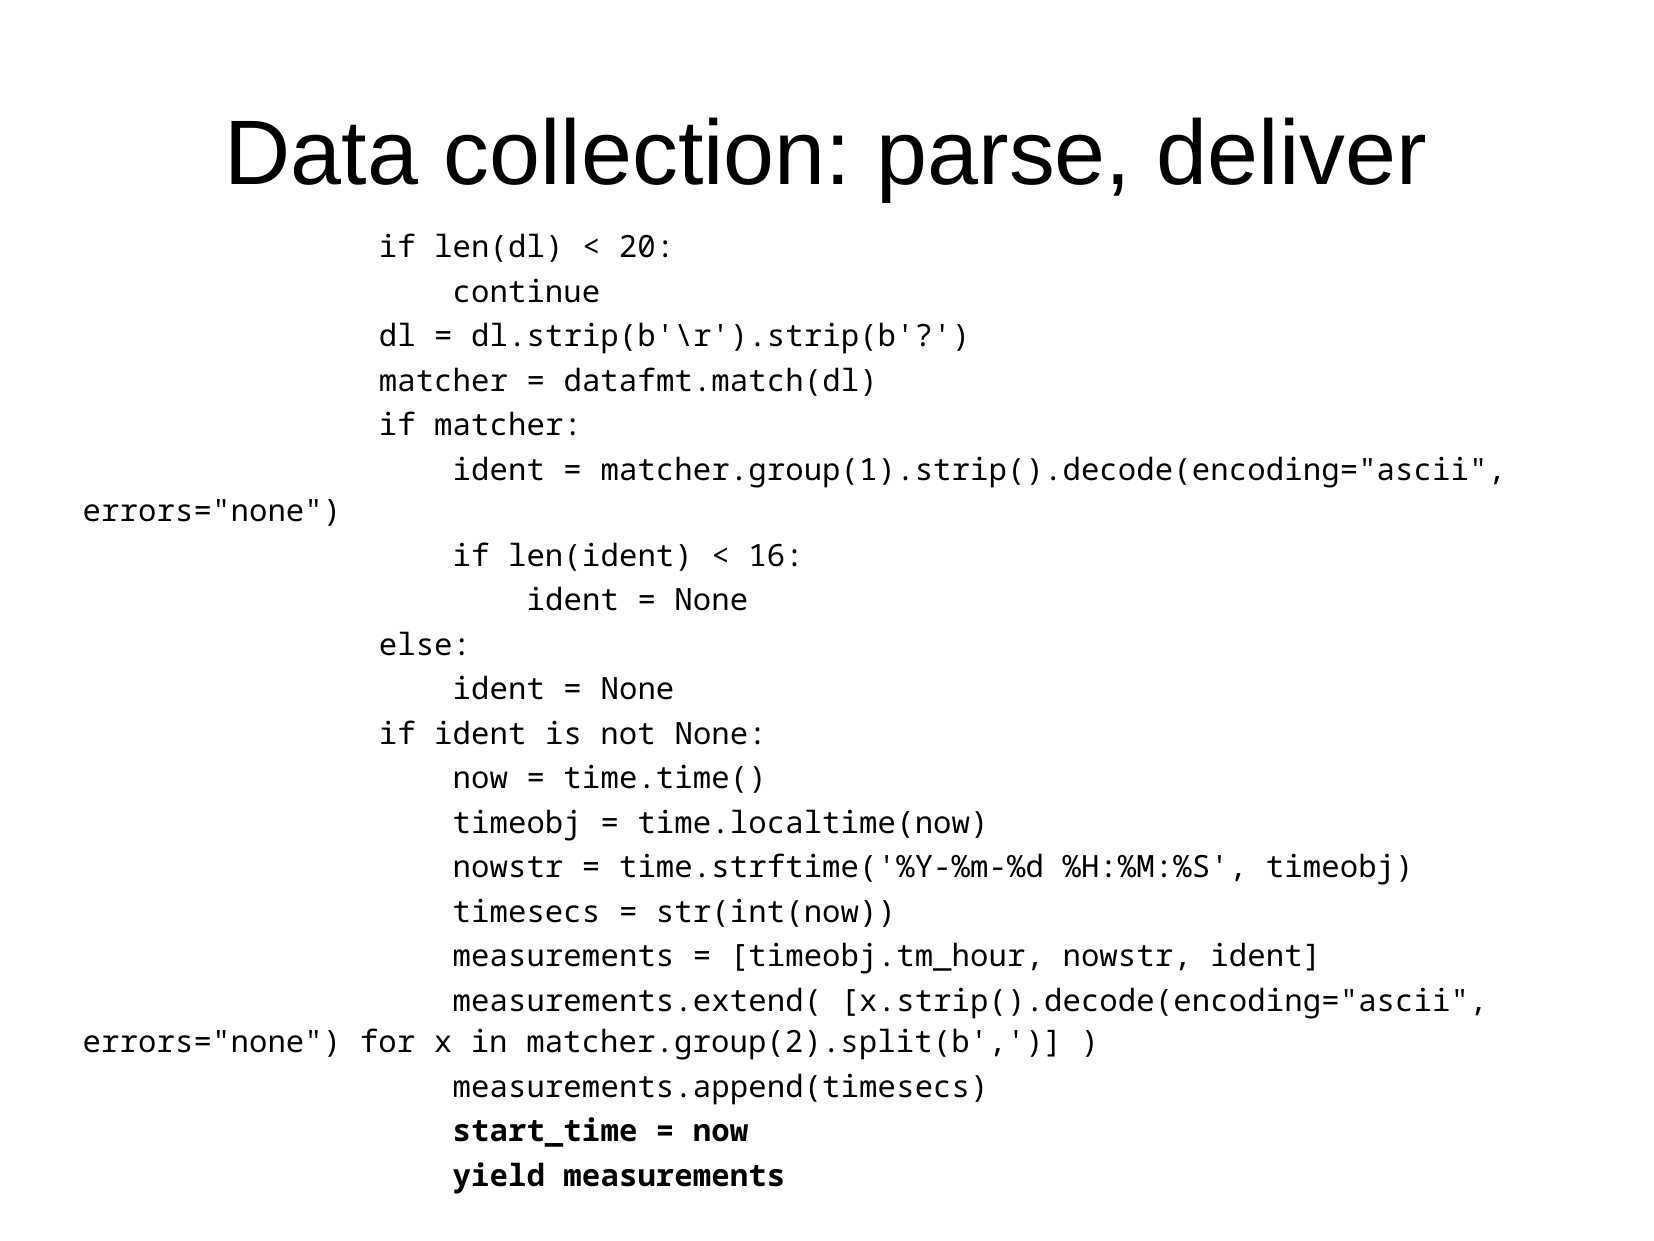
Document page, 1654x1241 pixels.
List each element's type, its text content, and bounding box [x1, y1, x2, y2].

list if len(dl) < 20: continue dl = dl.strip(b'\r').strip(b'?') matcher = datafmt.match(dl) if matcher: ident = matcher.group(1).strip().decode(encoding="ascii", errors="none") if len(ident) < 16: ident = None else: ident = None if ident is not None: now = time.time() timeobj = time.localtime(now) nowstr = time.strftime('%Y-%m-%d %H:%M:%S', timeobj) timesecs = str(int(now)) measurements = [timeobj.tm_hour, nowstr, ident] measurements.extend( [x.strip().decode(encoding="ascii", errors="none") for x in matcher.group(2).split(b',')] ) measurements.append(timesecs) start_time = now yield measurements [82, 225, 1571, 1216]
title Data collection: parse, deliver [82, 49, 1571, 225]
